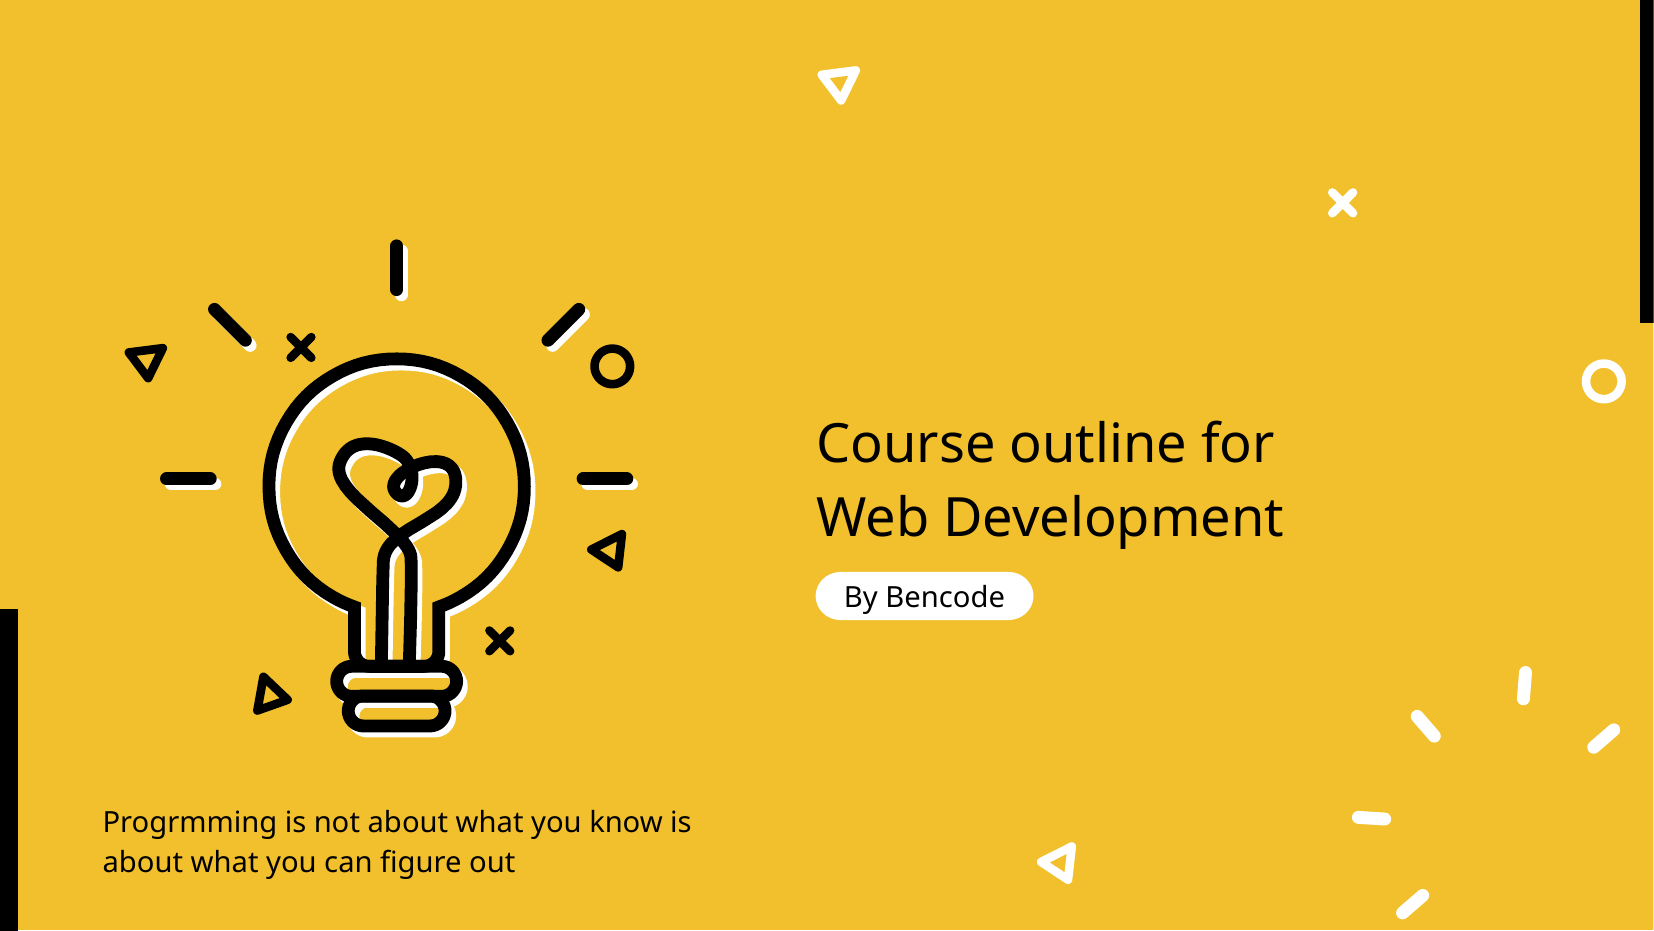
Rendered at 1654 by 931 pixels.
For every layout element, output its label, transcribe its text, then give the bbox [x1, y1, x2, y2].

text_box Progrmming is not about what you know is about what you can figure out [102, 800, 763, 881]
text_box By Bencode [815, 571, 1034, 621]
title Course outline for Web Development [816, 404, 1454, 553]
